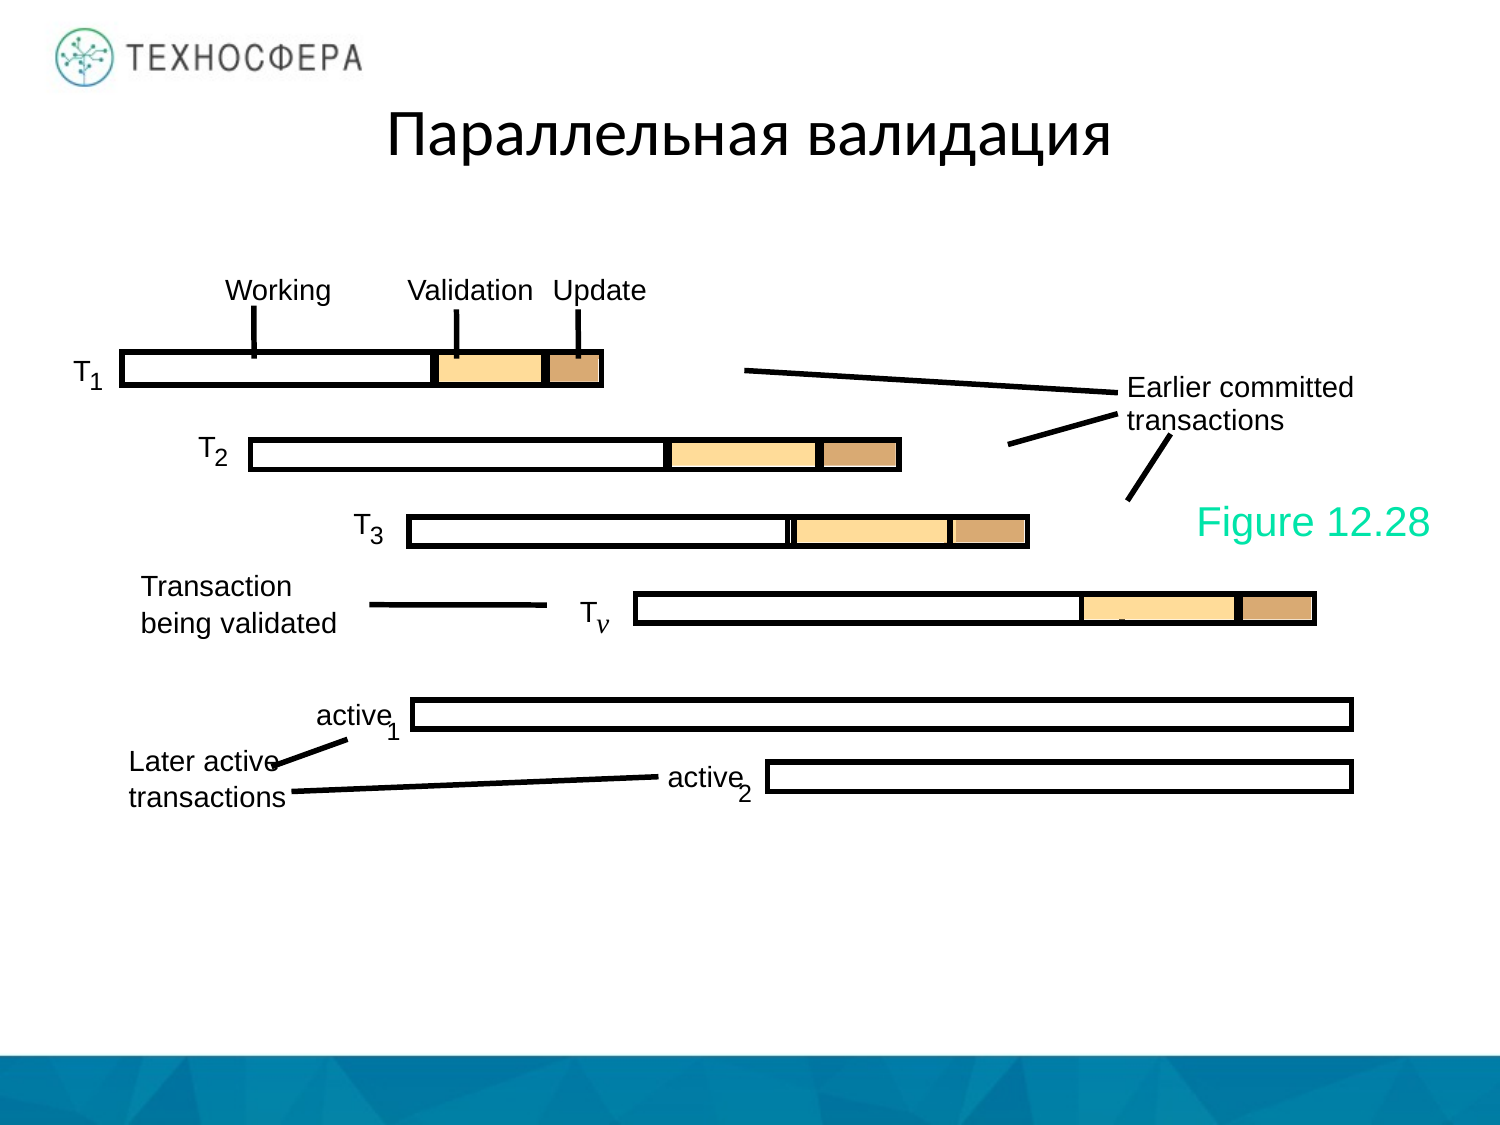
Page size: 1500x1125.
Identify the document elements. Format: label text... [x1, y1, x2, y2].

text_box [638, 597, 1079, 620]
text_box Transaction [140, 567, 293, 603]
text_box being validated [140, 604, 338, 640]
text_box [1243, 597, 1312, 620]
text_box [550, 359, 599, 382]
text_box 1 [386, 714, 401, 745]
text_box active [316, 695, 394, 731]
text_box [672, 443, 815, 466]
text_box [415, 703, 1349, 726]
text_box Validation [407, 271, 534, 307]
text_box [439, 359, 541, 382]
picture [0, 0, 1500, 1057]
text_box T [353, 505, 372, 541]
text_box 2 [214, 441, 229, 472]
text_box Earlier committed [1126, 368, 1355, 404]
text_box [797, 520, 947, 543]
text_box 2 [738, 777, 753, 808]
text_box transactions [1126, 401, 1286, 437]
text_box [770, 765, 1349, 788]
text_box 3 [369, 519, 385, 550]
text_box transactions [128, 778, 288, 814]
text_box T [73, 351, 92, 387]
text_box Update [552, 271, 648, 307]
title Параллельная валидация [75, 45, 1425, 233]
text_box v [596, 604, 610, 640]
text_box 1 [89, 365, 104, 396]
text_box [253, 443, 663, 466]
text_box [824, 443, 896, 466]
text_box active [667, 758, 745, 794]
text_box Figure 12.28 [1181, 487, 1446, 553]
text_box Working [225, 271, 332, 307]
text_box [125, 355, 430, 382]
text_box [956, 520, 1025, 543]
text_box [1084, 597, 1234, 620]
text_box Later active [128, 741, 281, 777]
text_box [412, 520, 785, 543]
text_box T [579, 593, 598, 629]
text_box T [198, 428, 216, 464]
